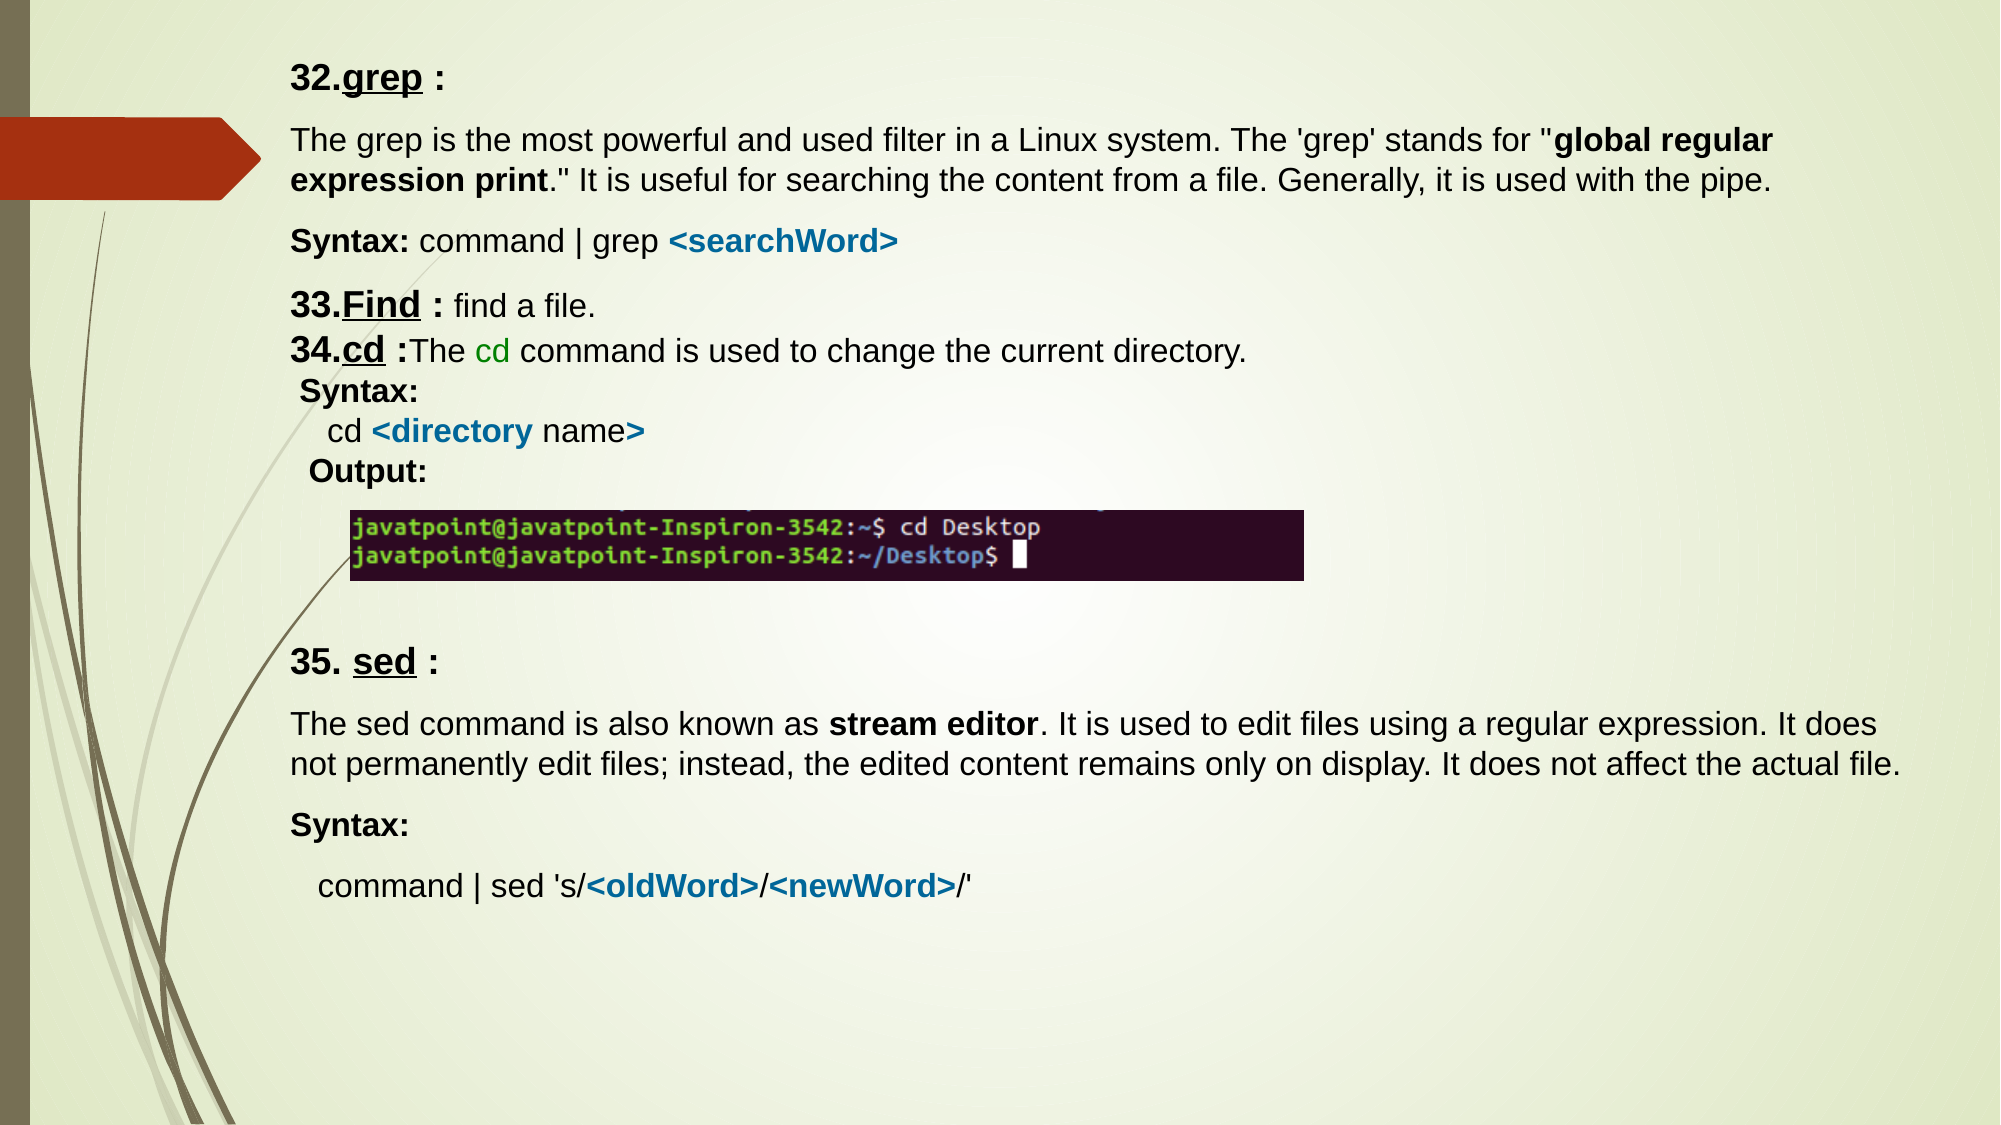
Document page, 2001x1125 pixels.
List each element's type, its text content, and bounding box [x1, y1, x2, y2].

list 32.grep : The grep is the most powerful and used filter in a Linux system. The 'grep' stands for "global regular expression print." It is useful for searching the content from a file. Generally, it is used with the pipe. Syntax: command | grep <searchWord> 33.Find : find a file. 34.cd :The cd command is used to change the current directory. Syntax: cd <directory name> Output: 35. sed : The sed command is also known as stream editor. It is used to edit files using a regular expression. It does not permanently edit files; instead, the edited content remains only on display. It does not affect the actual file. Syntax: command | sed 's/<oldWord>/<newWord>/' [275, 45, 1941, 1044]
picture [350, 510, 1304, 581]
